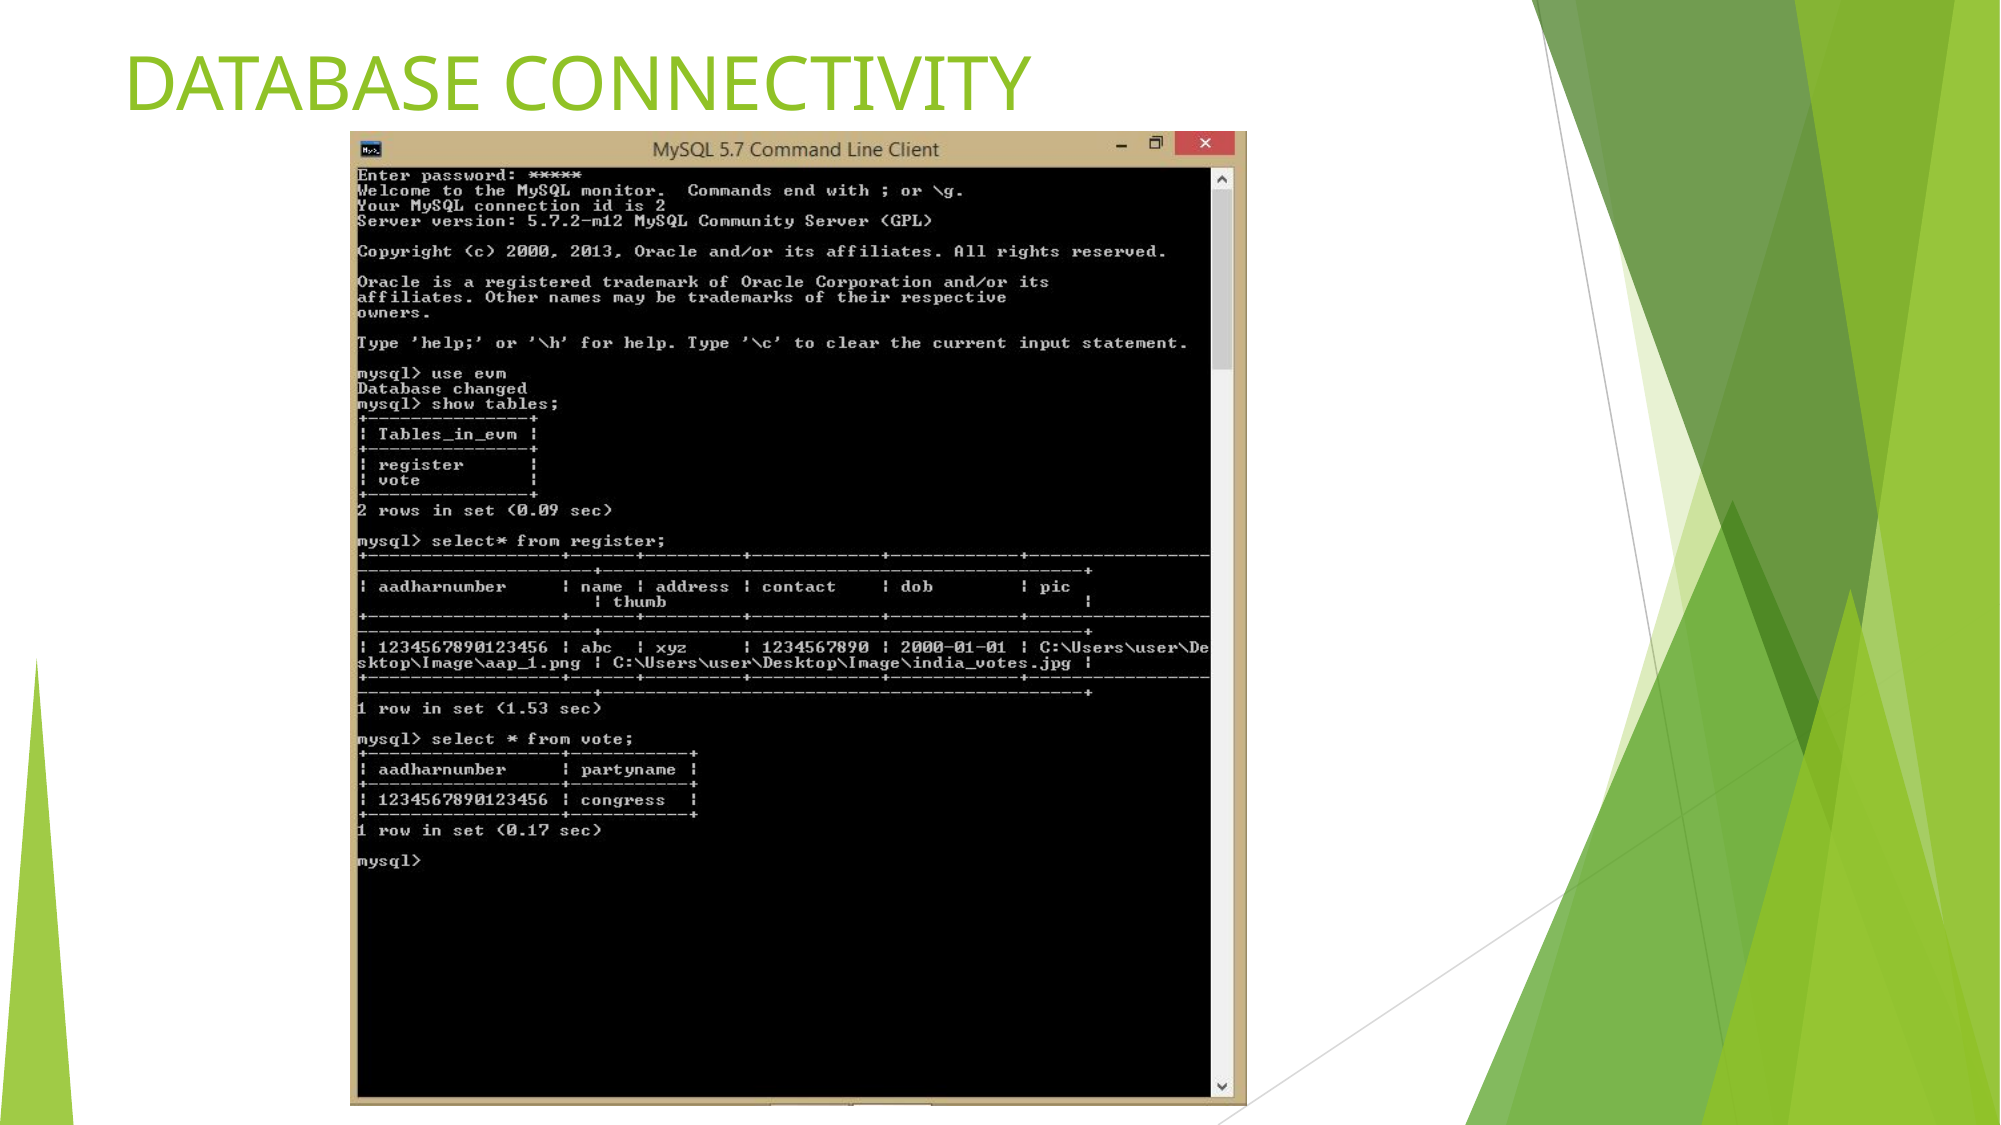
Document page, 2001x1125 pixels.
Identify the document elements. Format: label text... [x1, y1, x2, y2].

title DATABASE CONNECTIVITY [108, 28, 1519, 132]
picture [350, 131, 1247, 1106]
